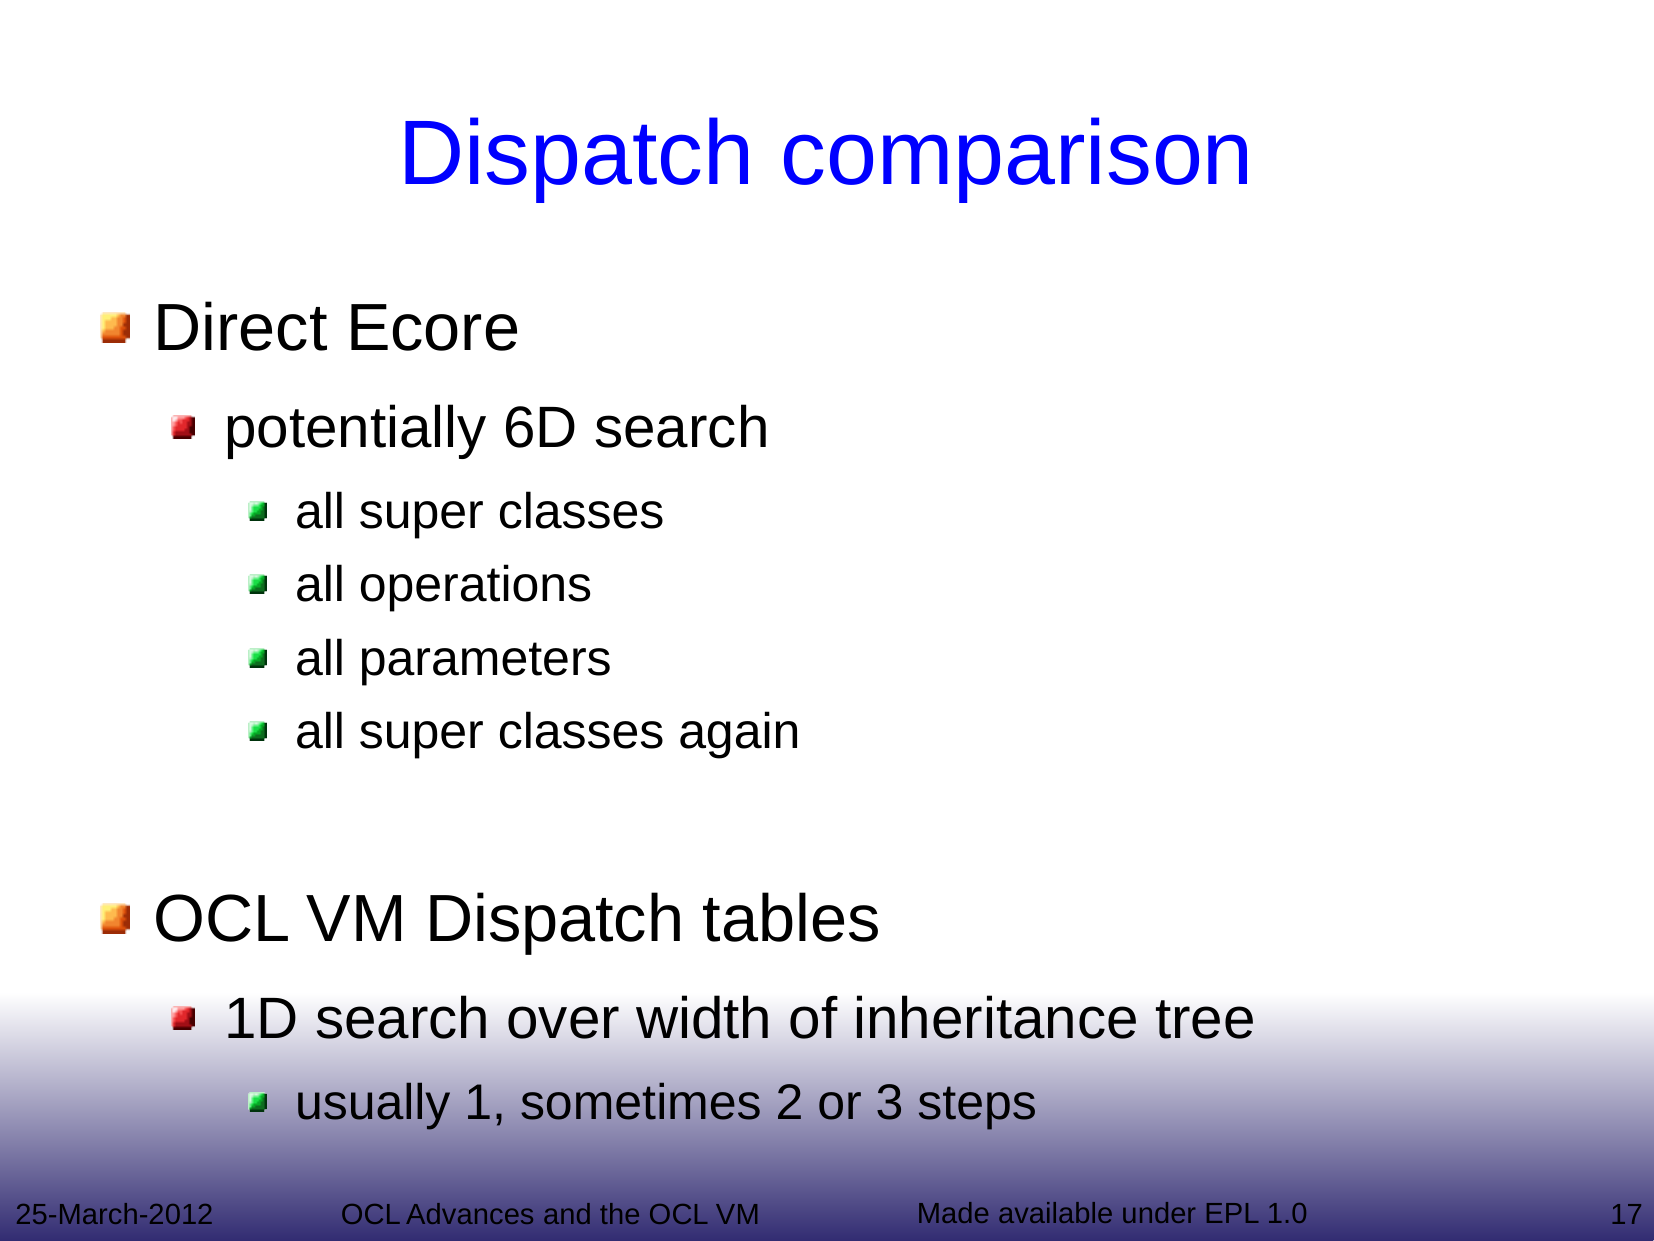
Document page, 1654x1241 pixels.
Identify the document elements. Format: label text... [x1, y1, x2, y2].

list Direct Ecore potentially 6D search all super classes all operations all parameters all super classes again OCL VM Dispatch tables 1D search over width of inheritance tree usually 1, sometimes 2 or 3 steps [82, 290, 1571, 1130]
title Dispatch comparison [82, 49, 1571, 257]
